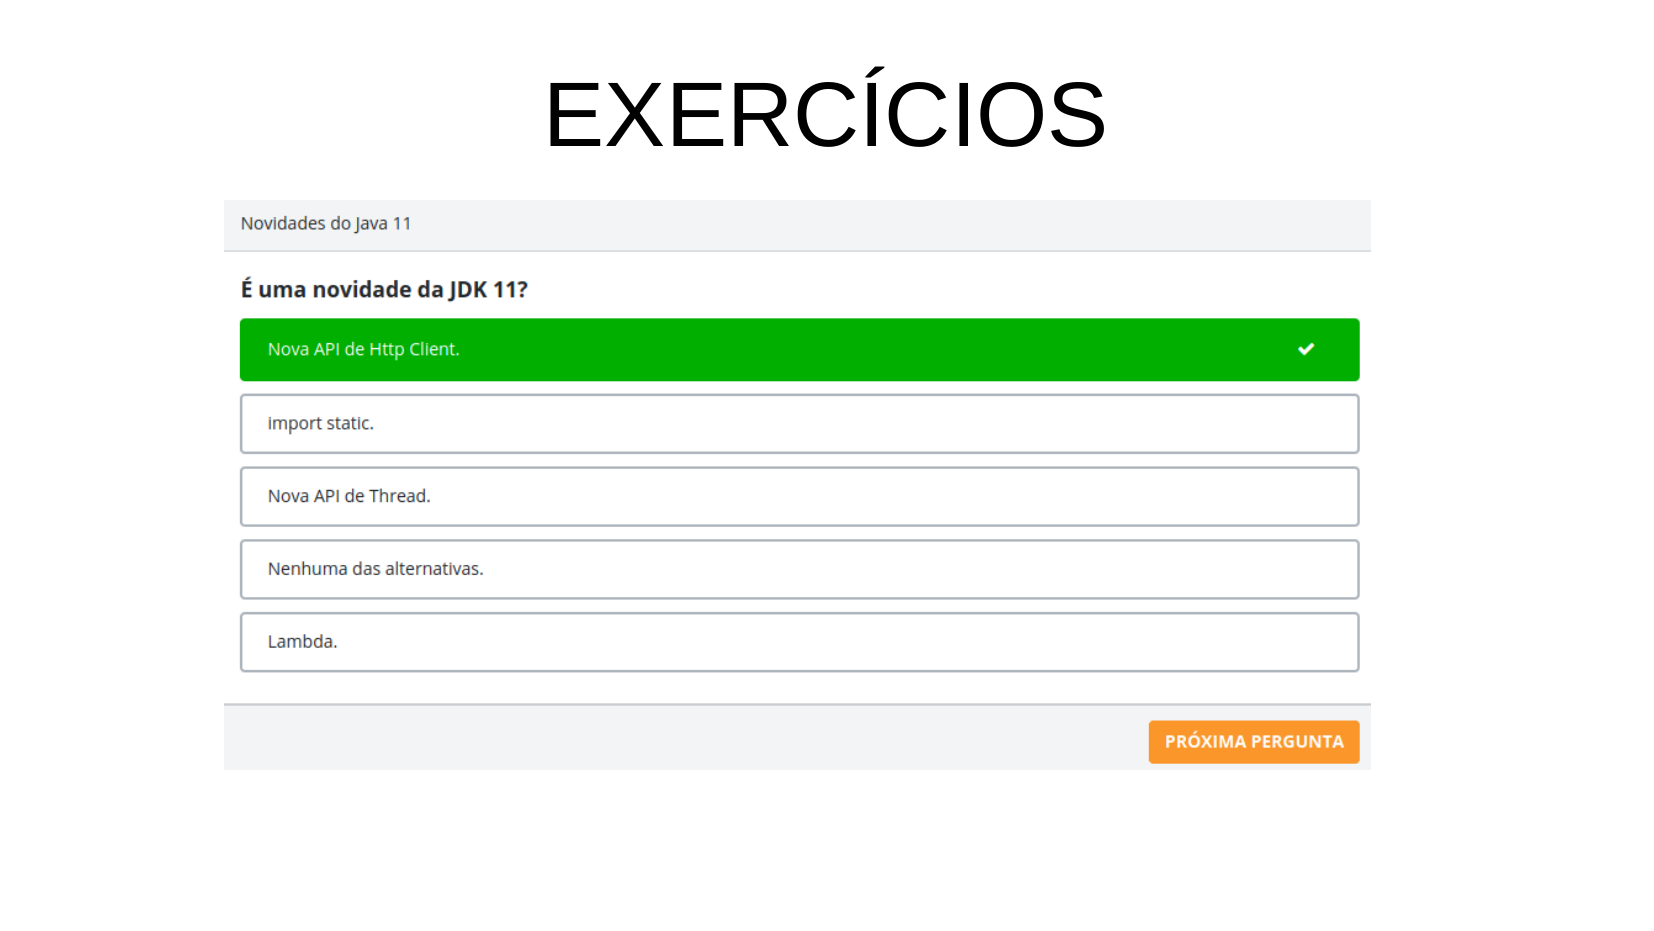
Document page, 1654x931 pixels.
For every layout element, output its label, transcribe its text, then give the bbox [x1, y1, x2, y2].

picture [224, 200, 1371, 770]
title EXERCÍCIOS [82, 37, 1571, 193]
